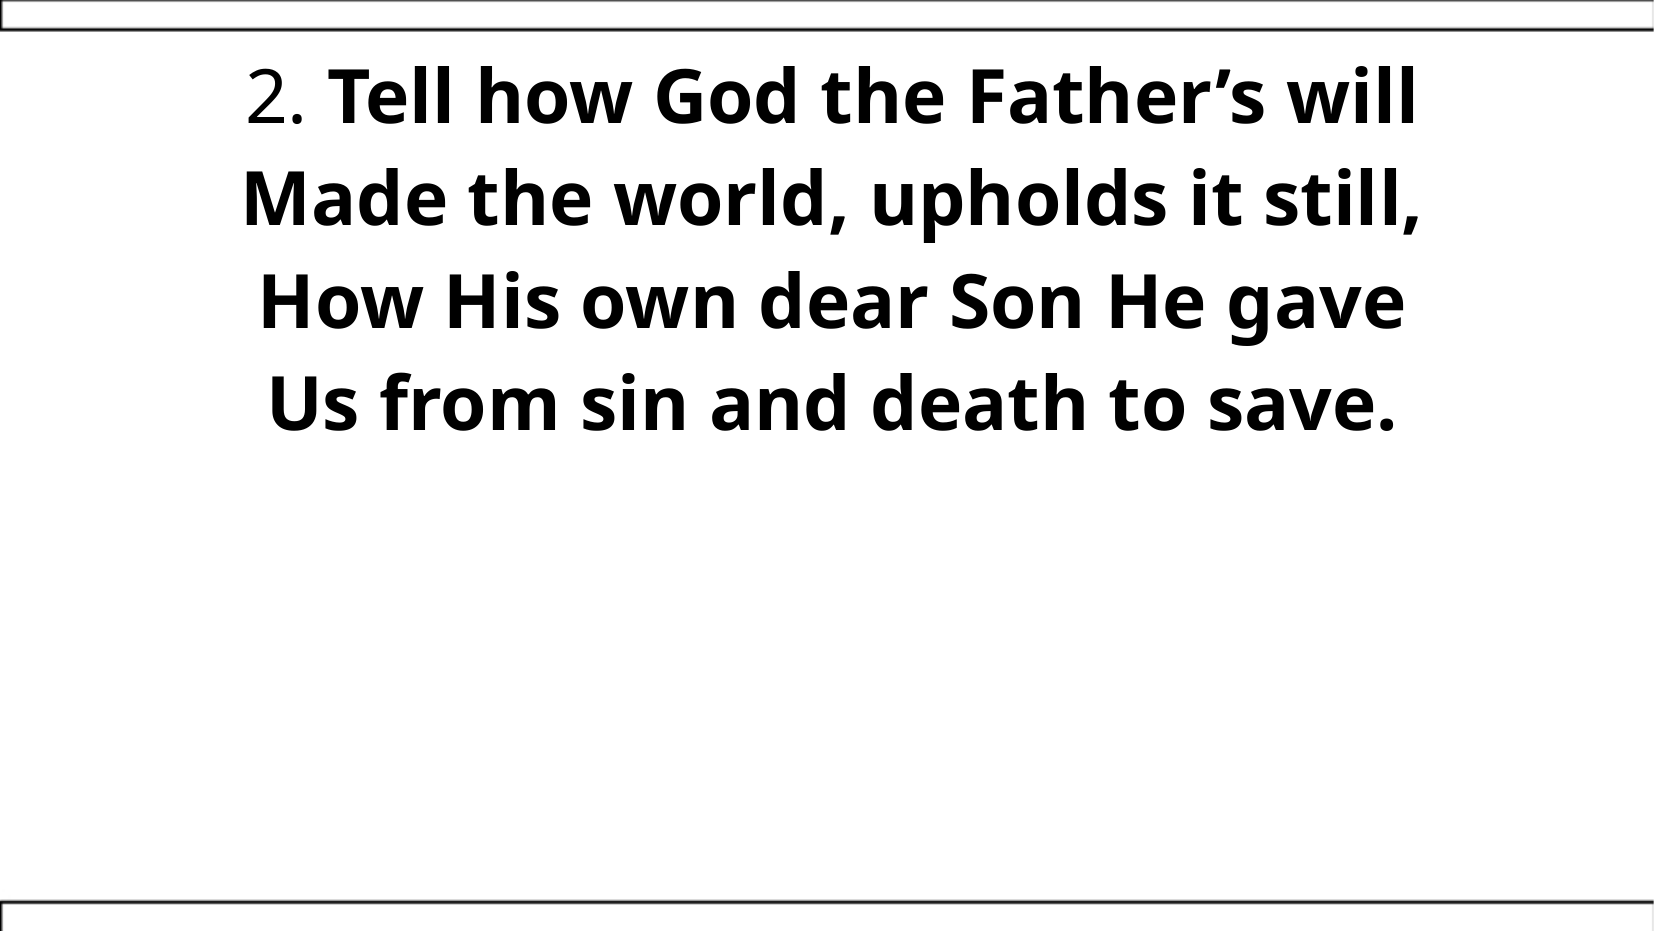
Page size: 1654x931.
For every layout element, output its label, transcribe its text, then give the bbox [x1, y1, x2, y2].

text_box 2. Tell how God the Father’s will Made the world, upholds it still, How His own dear Son He gave Us from sin and death to save. [75, 35, 1591, 451]
picture [0, 0, 1654, 931]
